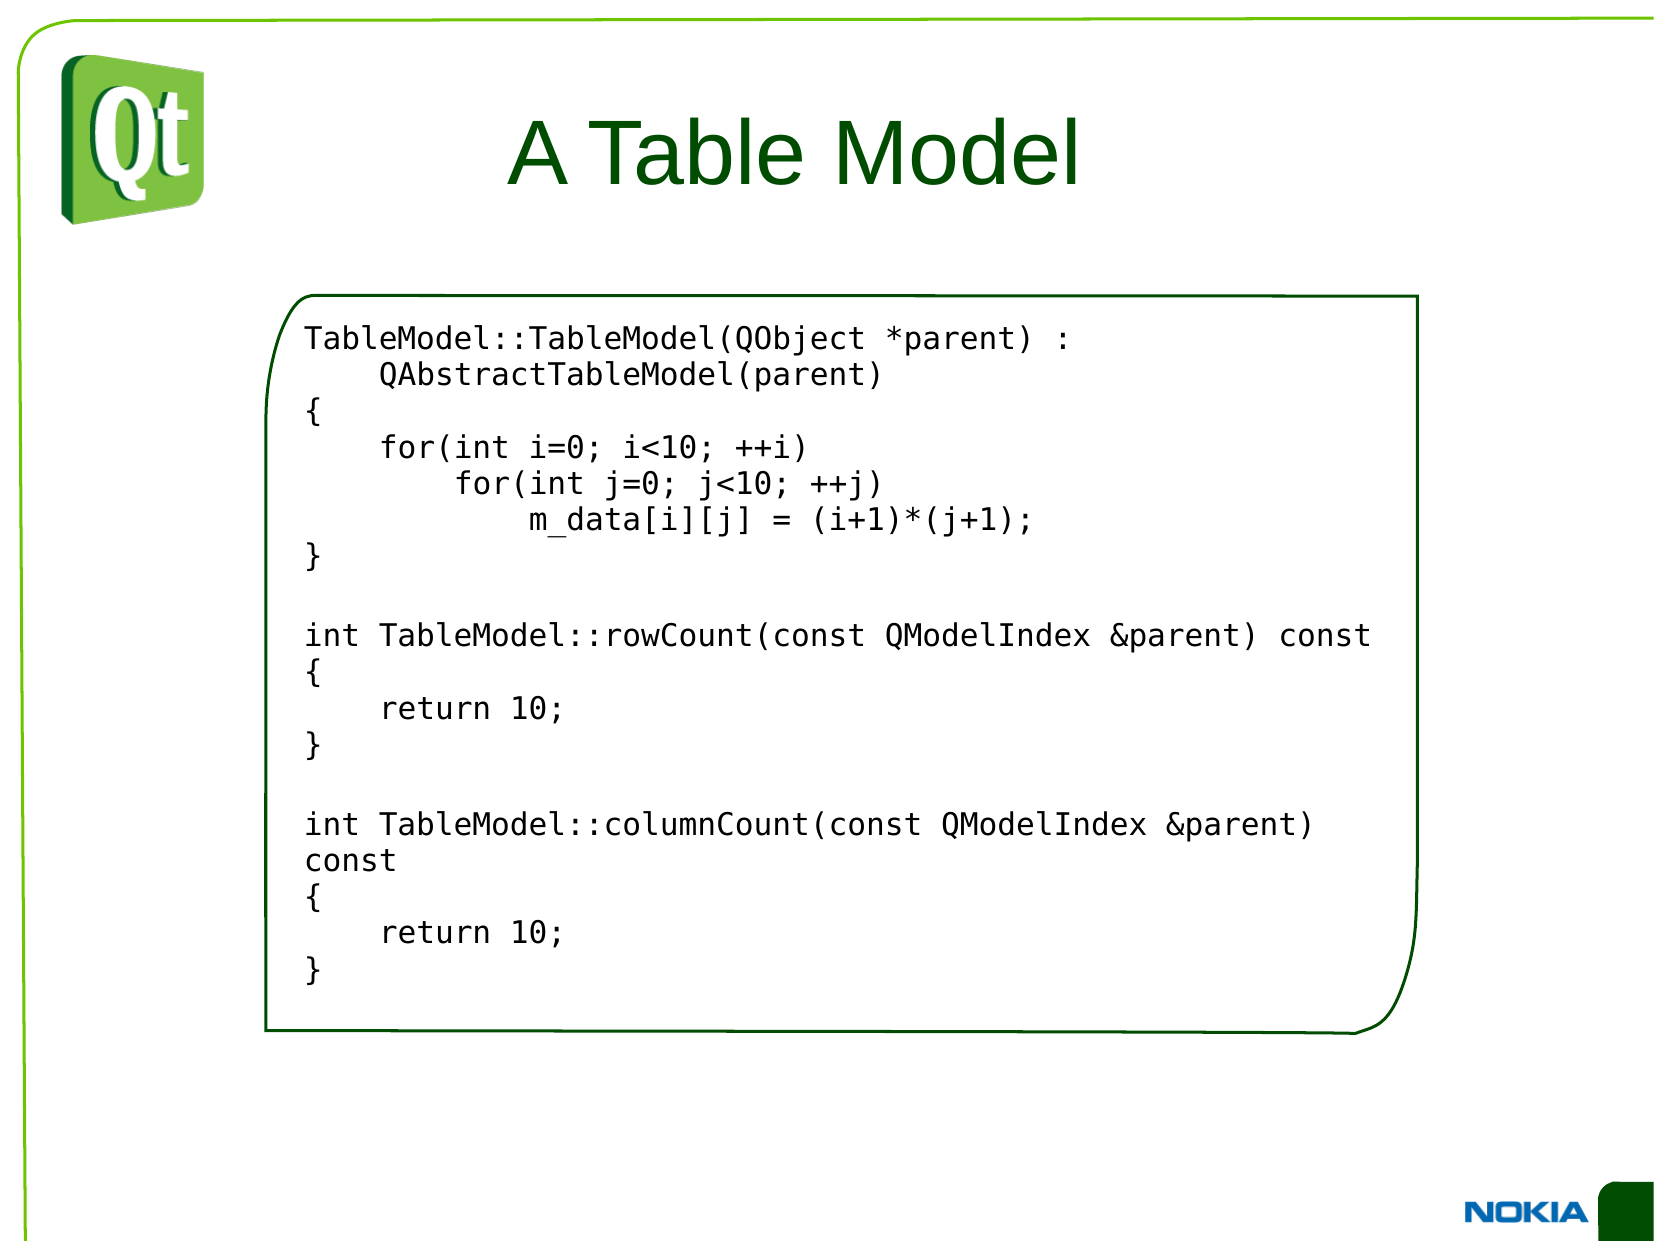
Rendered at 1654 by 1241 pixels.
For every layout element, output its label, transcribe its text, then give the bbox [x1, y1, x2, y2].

text_box TableModel::TableModel(QObject *parent) : QAbstractTableModel(parent) { for(int i=0; i<10; ++i) for(int j=0; j<10; ++j) m_data[i][j] = (i+1)*(j+1); } int TableModel::rowCount(const QModelIndex &parent) const { return 10; } int TableModel::columnCount(const QModelIndex &parent) const { return 10; } [288, 312, 1390, 1031]
title A Table Model [257, 49, 1333, 257]
picture [1465, 1201, 1589, 1223]
text_box TableModel::TableModel(QObject *parent) : QAbstractTableModel(parent) { for(int i=0; i<10; ++i) for(int j=0; j<10; ++j) m_data[i][j] = (i+1)*(j+1); } int TableModel::rowCount(const QModelIndex &parent) const { return 10; } int TableModel::columnCount(const QModelIndex &parent) const { return 10; } [288, 1017, 1390, 1043]
picture [61, 55, 204, 225]
